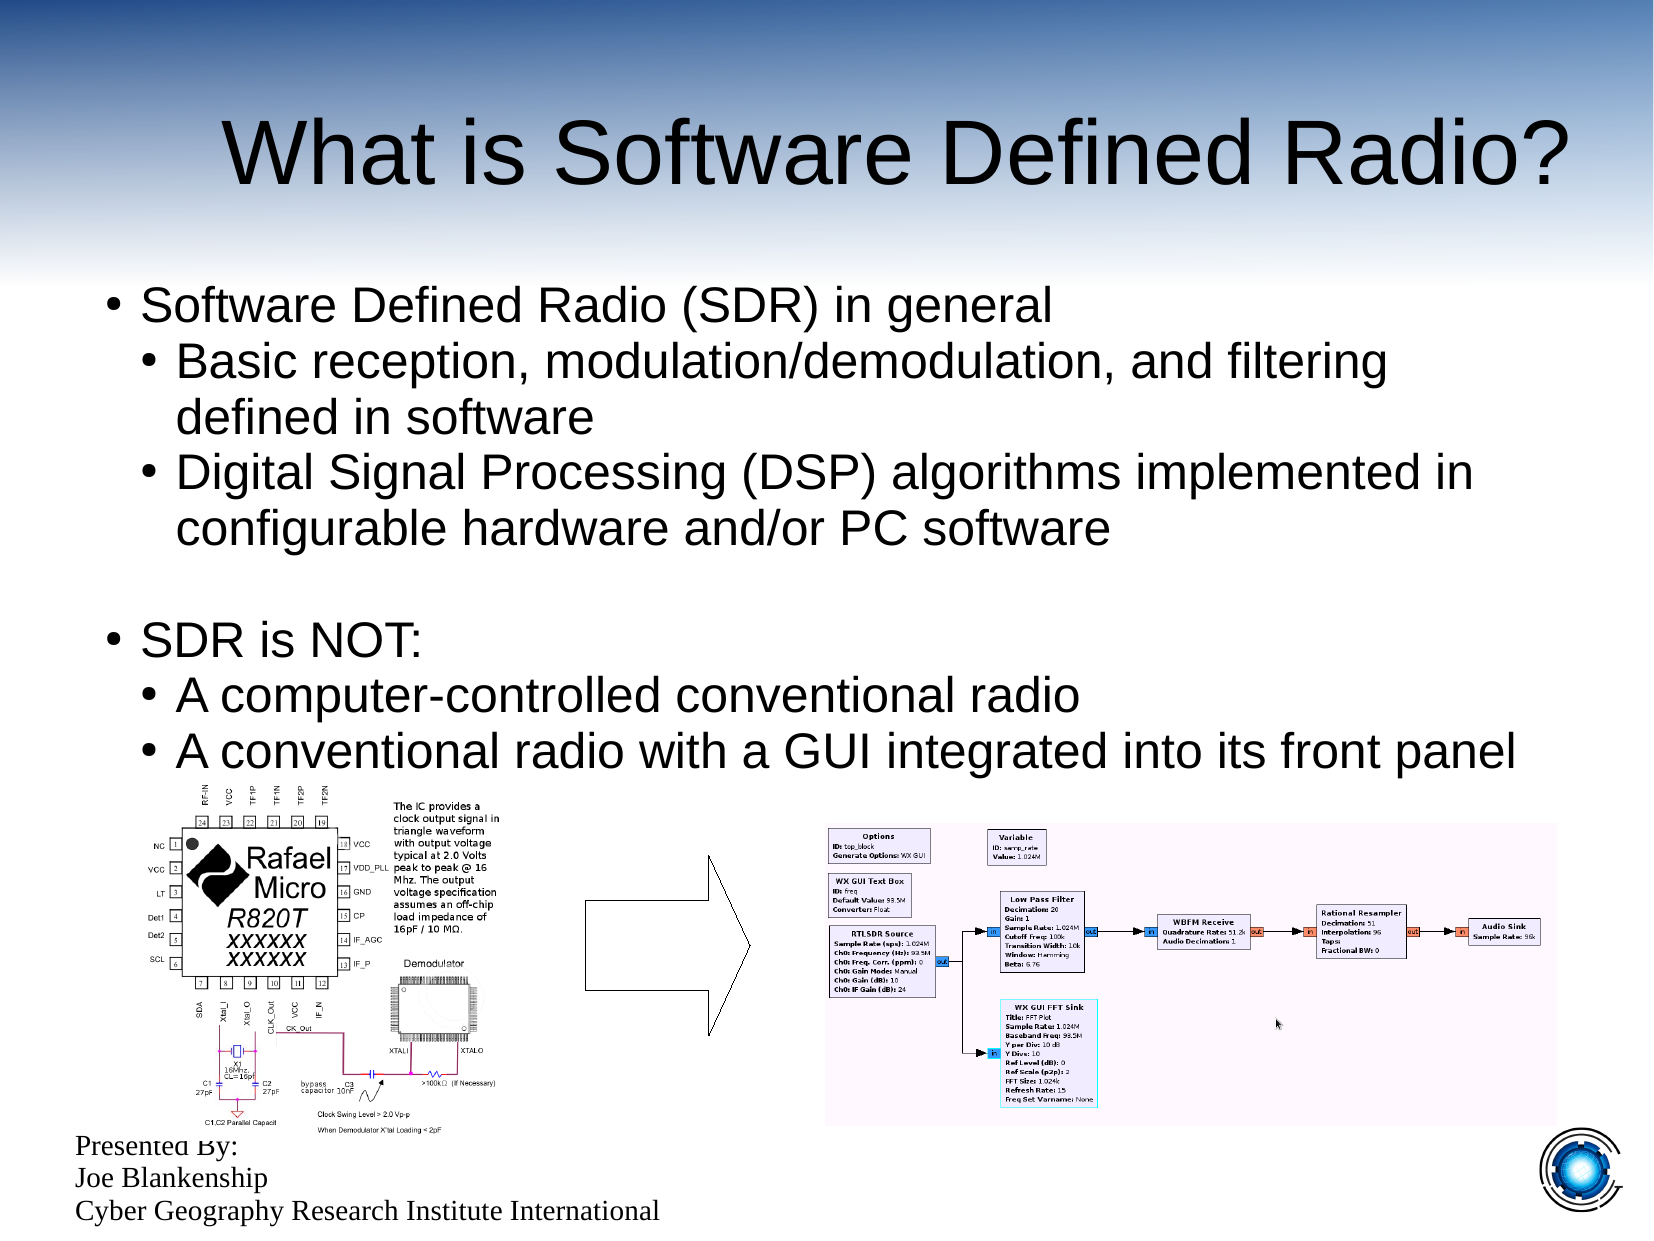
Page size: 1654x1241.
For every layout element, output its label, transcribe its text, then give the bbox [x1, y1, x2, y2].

title What is Software Defined Radio? [153, 49, 1642, 257]
picture [825, 823, 1633, 1215]
text_box Software Defined Radio (SDR) in general Basic reception, modulation/demodulation, and filtering defined in software Digital Signal Processing (DSP) algorithms implemented in configurable hardware and/or PC software SDR is NOT: A computer-controlled conventional radio A conventional radio with a GUI integrated into its front panel [90, 270, 1546, 787]
picture [135, 780, 508, 1141]
